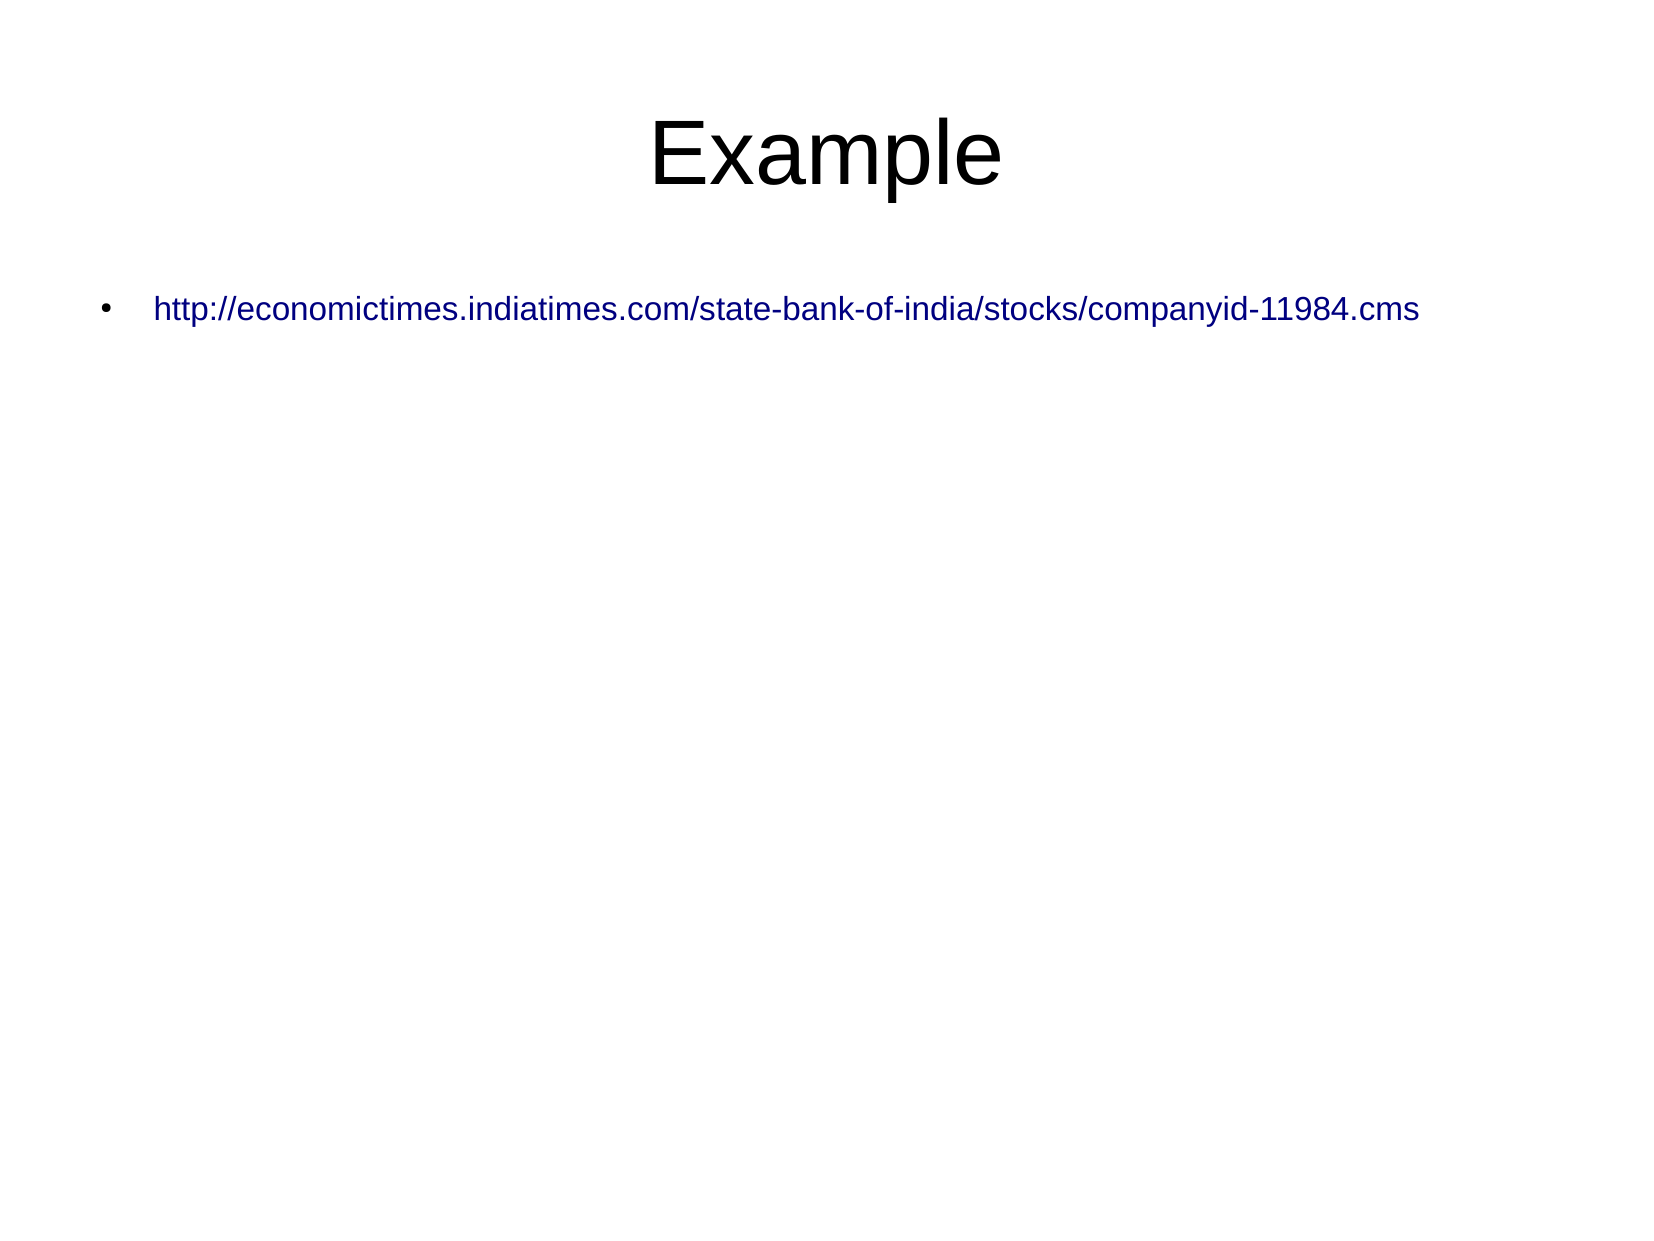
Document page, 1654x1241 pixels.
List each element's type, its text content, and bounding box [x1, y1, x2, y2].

title Example [82, 49, 1571, 257]
list http://economictimes.indiatimes.com/state-bank-of-india/stocks/companyid-11984.cms [82, 290, 1571, 1010]
